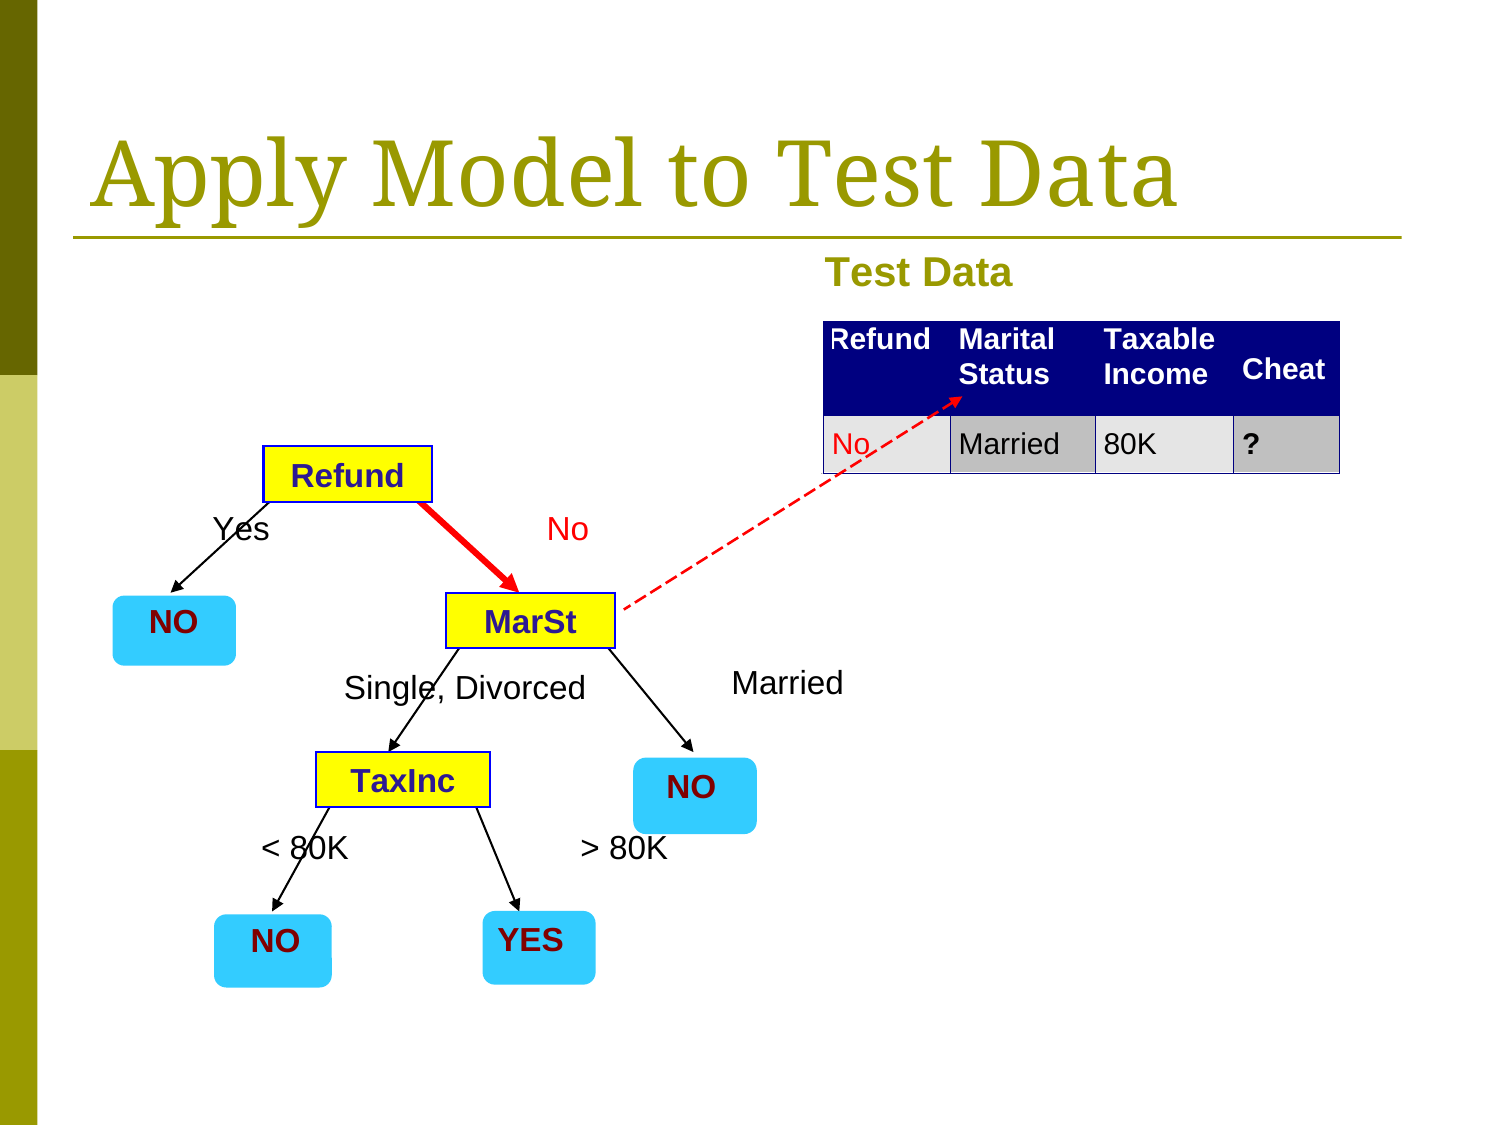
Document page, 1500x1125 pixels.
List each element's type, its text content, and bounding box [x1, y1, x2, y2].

text_box < 80K [133, 818, 364, 874]
text_box MarSt [446, 592, 615, 649]
text_box NO [179, 911, 372, 967]
text_box [633, 813, 757, 835]
chart [812, 321, 1361, 508]
text_box NO [77, 592, 270, 649]
text_box NO [595, 757, 788, 813]
text_box [214, 967, 332, 988]
text_box Yes [85, 499, 285, 555]
text_box TaxInc [315, 752, 491, 808]
text_box > 80K [452, 818, 684, 874]
text_box No [419, 499, 604, 555]
text_box Married [604, 653, 869, 709]
title Apply Model to Test Data [75, 45, 1426, 233]
text_box [112, 649, 236, 666]
text_box Single, Divorced [216, 659, 602, 715]
text_box Refund [263, 446, 433, 502]
text_box Test Data [787, 246, 1051, 302]
text_box YES [469, 910, 593, 967]
text_box [482, 915, 596, 985]
